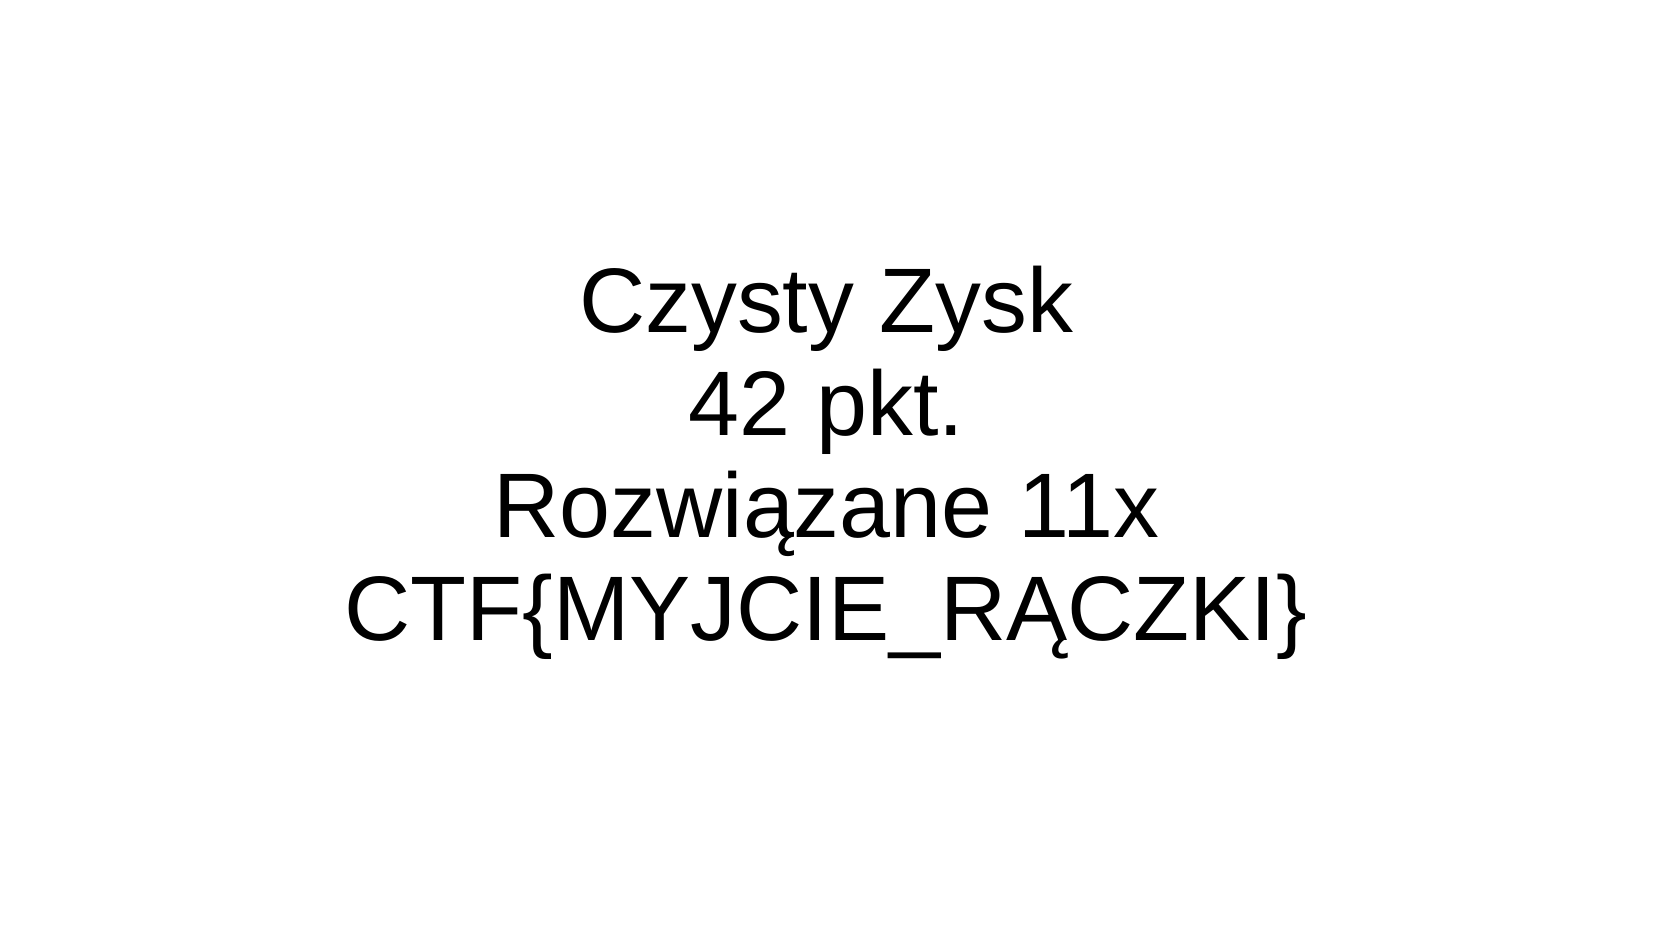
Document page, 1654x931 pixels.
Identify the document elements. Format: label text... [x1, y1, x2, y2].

subtitle Czysty Zysk 42 pkt. Rozwiązane 11x CTF{MYJCIE_RĄCZKI} [82, 95, 1571, 815]
